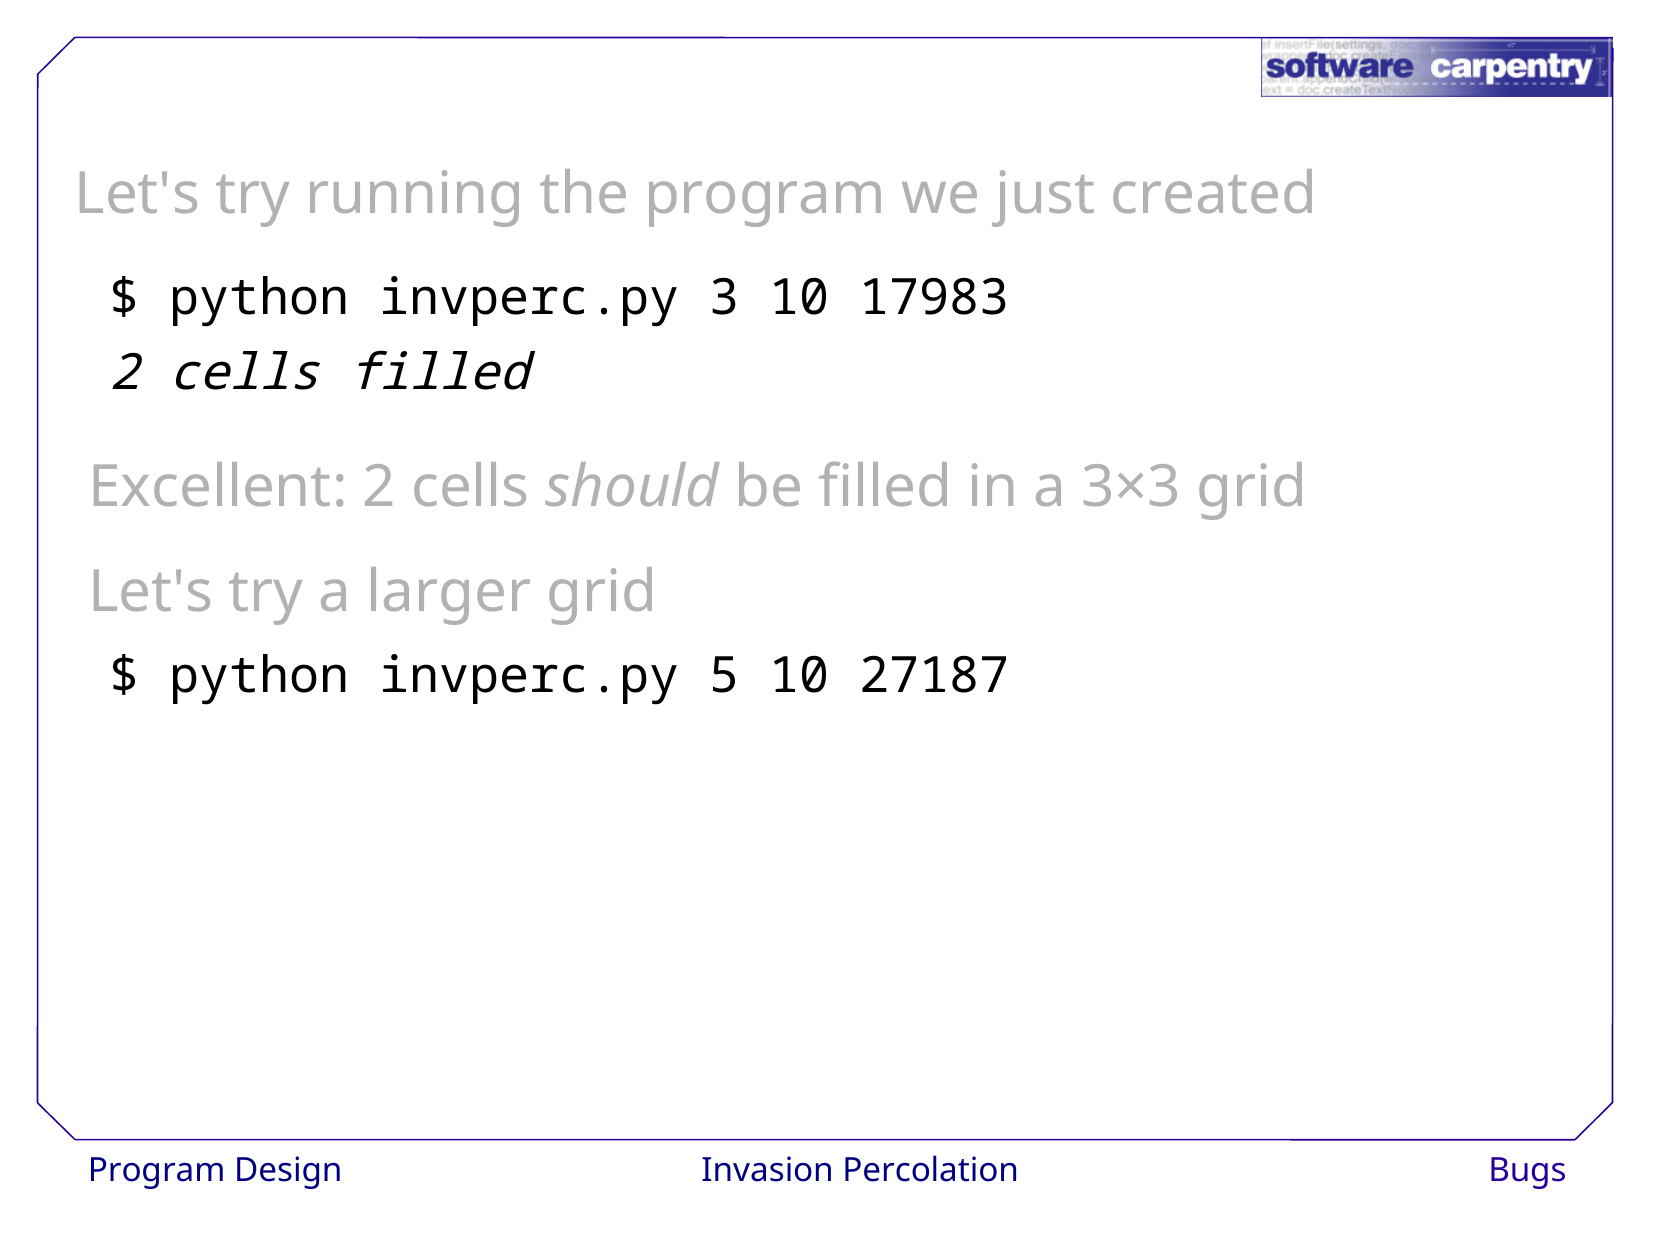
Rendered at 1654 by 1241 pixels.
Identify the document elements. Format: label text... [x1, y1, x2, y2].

text_box $ python invperc.py 5 10 27187 [94, 620, 1513, 798]
picture [1261, 39, 1613, 97]
text_box Excellent: 2 cells should be filled in a 3×3 grid Let's try a larger grid [73, 405, 1473, 631]
text_box Let's try running the program we just created [59, 112, 1483, 233]
text_box $ python invperc.py 3 10 17983 2 cells filled [94, 242, 1513, 420]
